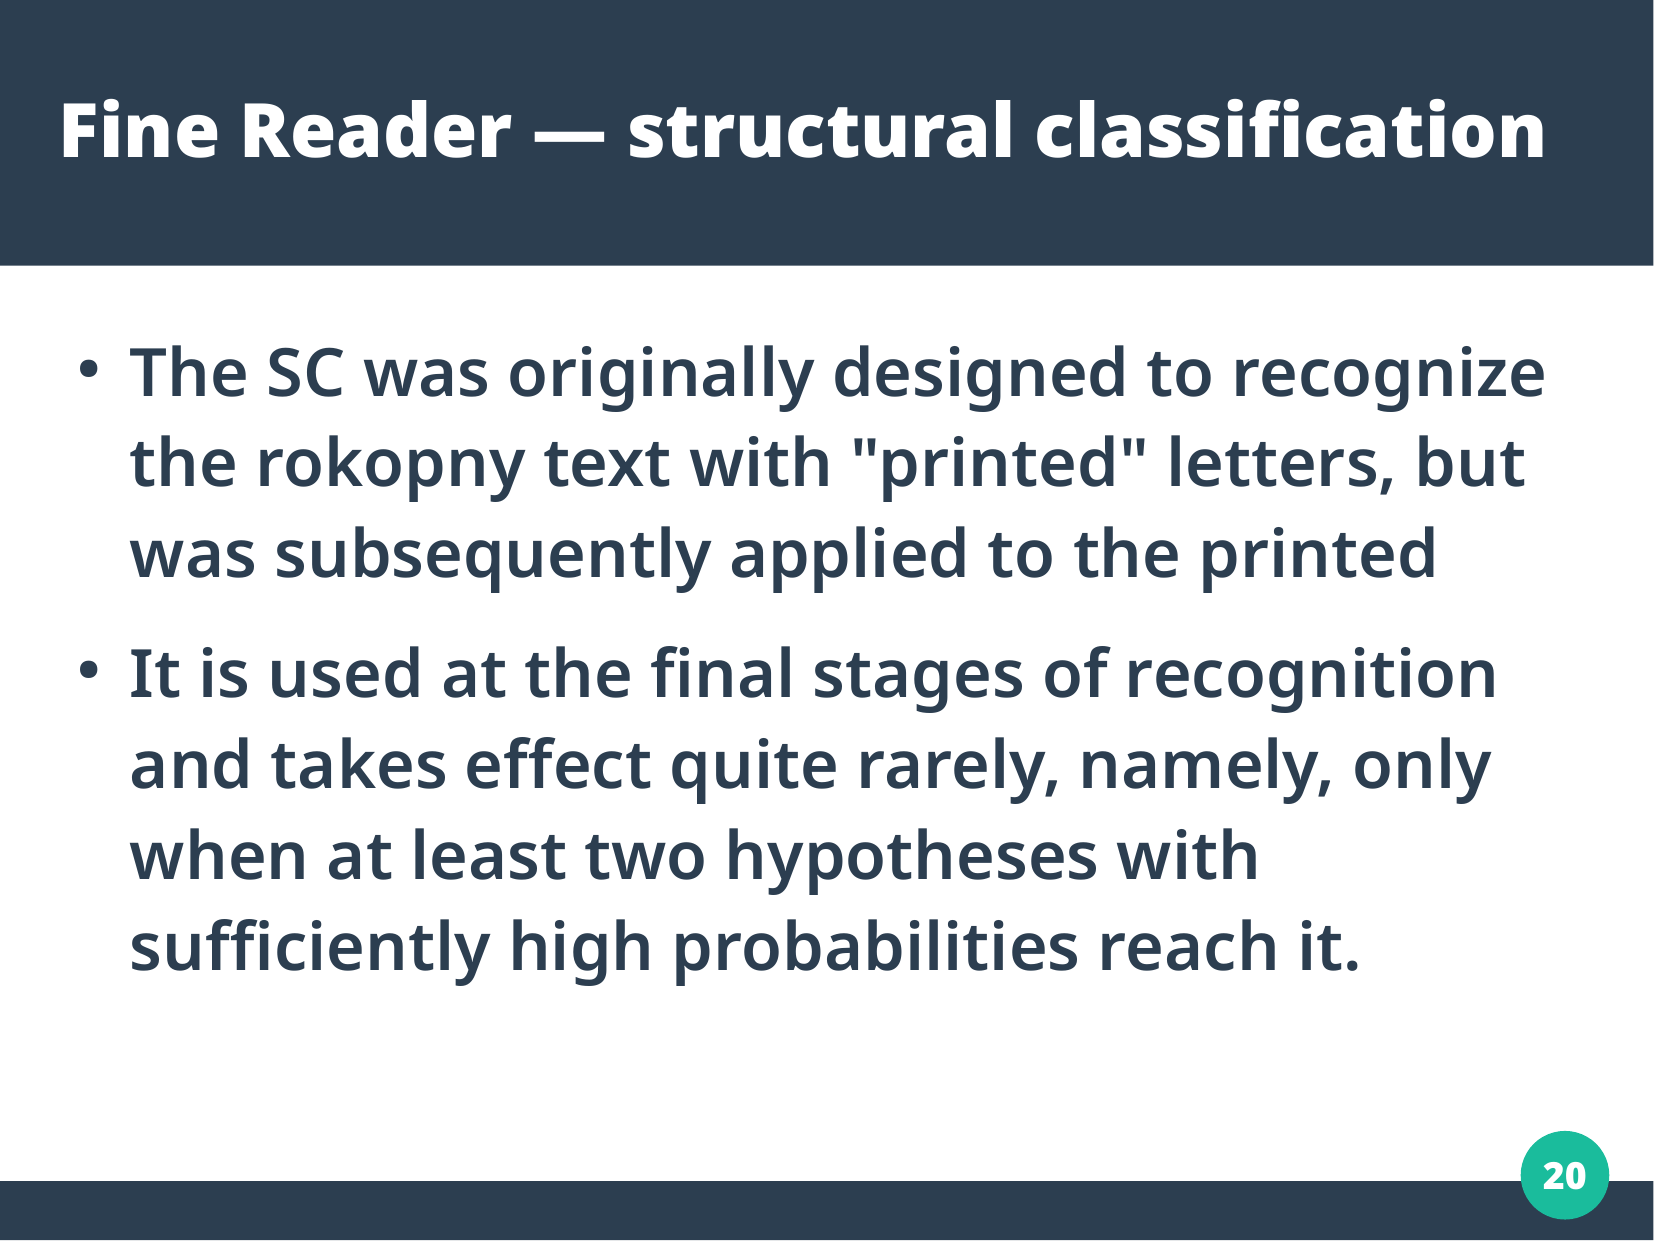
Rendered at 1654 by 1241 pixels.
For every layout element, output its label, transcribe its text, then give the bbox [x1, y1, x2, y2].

title Fine Reader — structural classification [59, 49, 1595, 207]
list The SC was originally designed to recognize the rokopny text with "printed" letters, but was subsequently applied to the printed It is used at the final stages of recognition and takes effect quite rarely, namely, only when at least two hypotheses with sufficiently high probabilities reach it. [59, 324, 1595, 1152]
